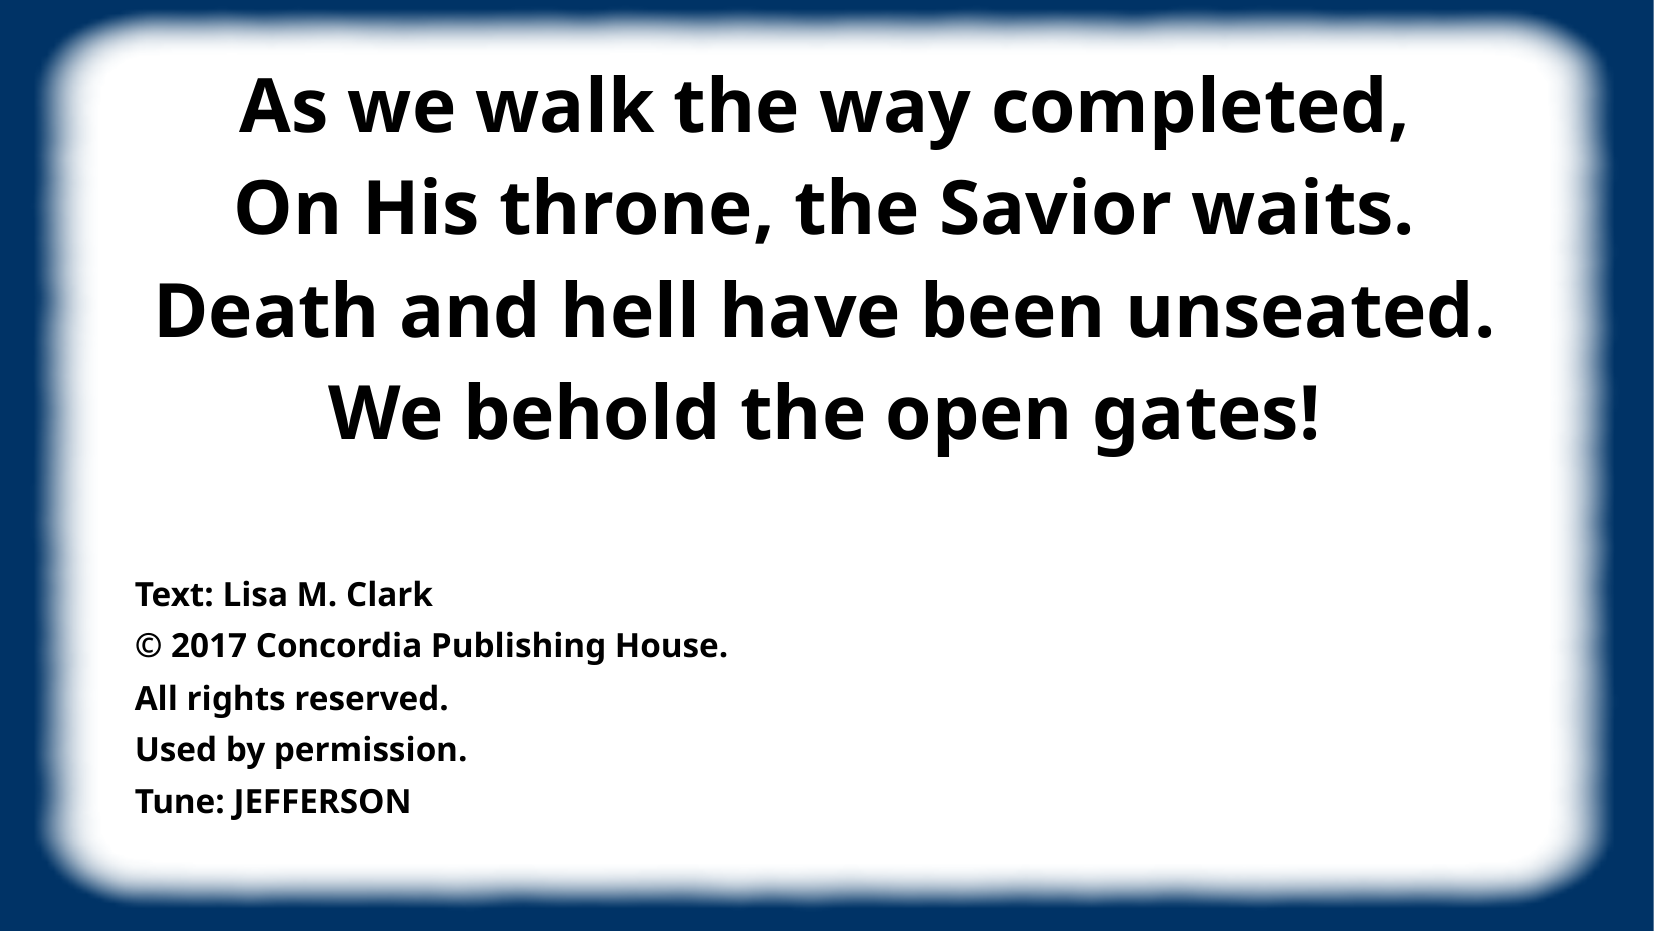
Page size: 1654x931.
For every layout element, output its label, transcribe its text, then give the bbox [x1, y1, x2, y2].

text_box As we walk the way completed, On His throne, the Savior waits. Death and hell have been unseated. We behold the open gates! Text: Lisa M. Clark © 2017 Concordia Publishing House. All rights reserved. Used by permission. Tune: JEFFERSON [120, 45, 1531, 814]
picture [0, 0, 1654, 931]
